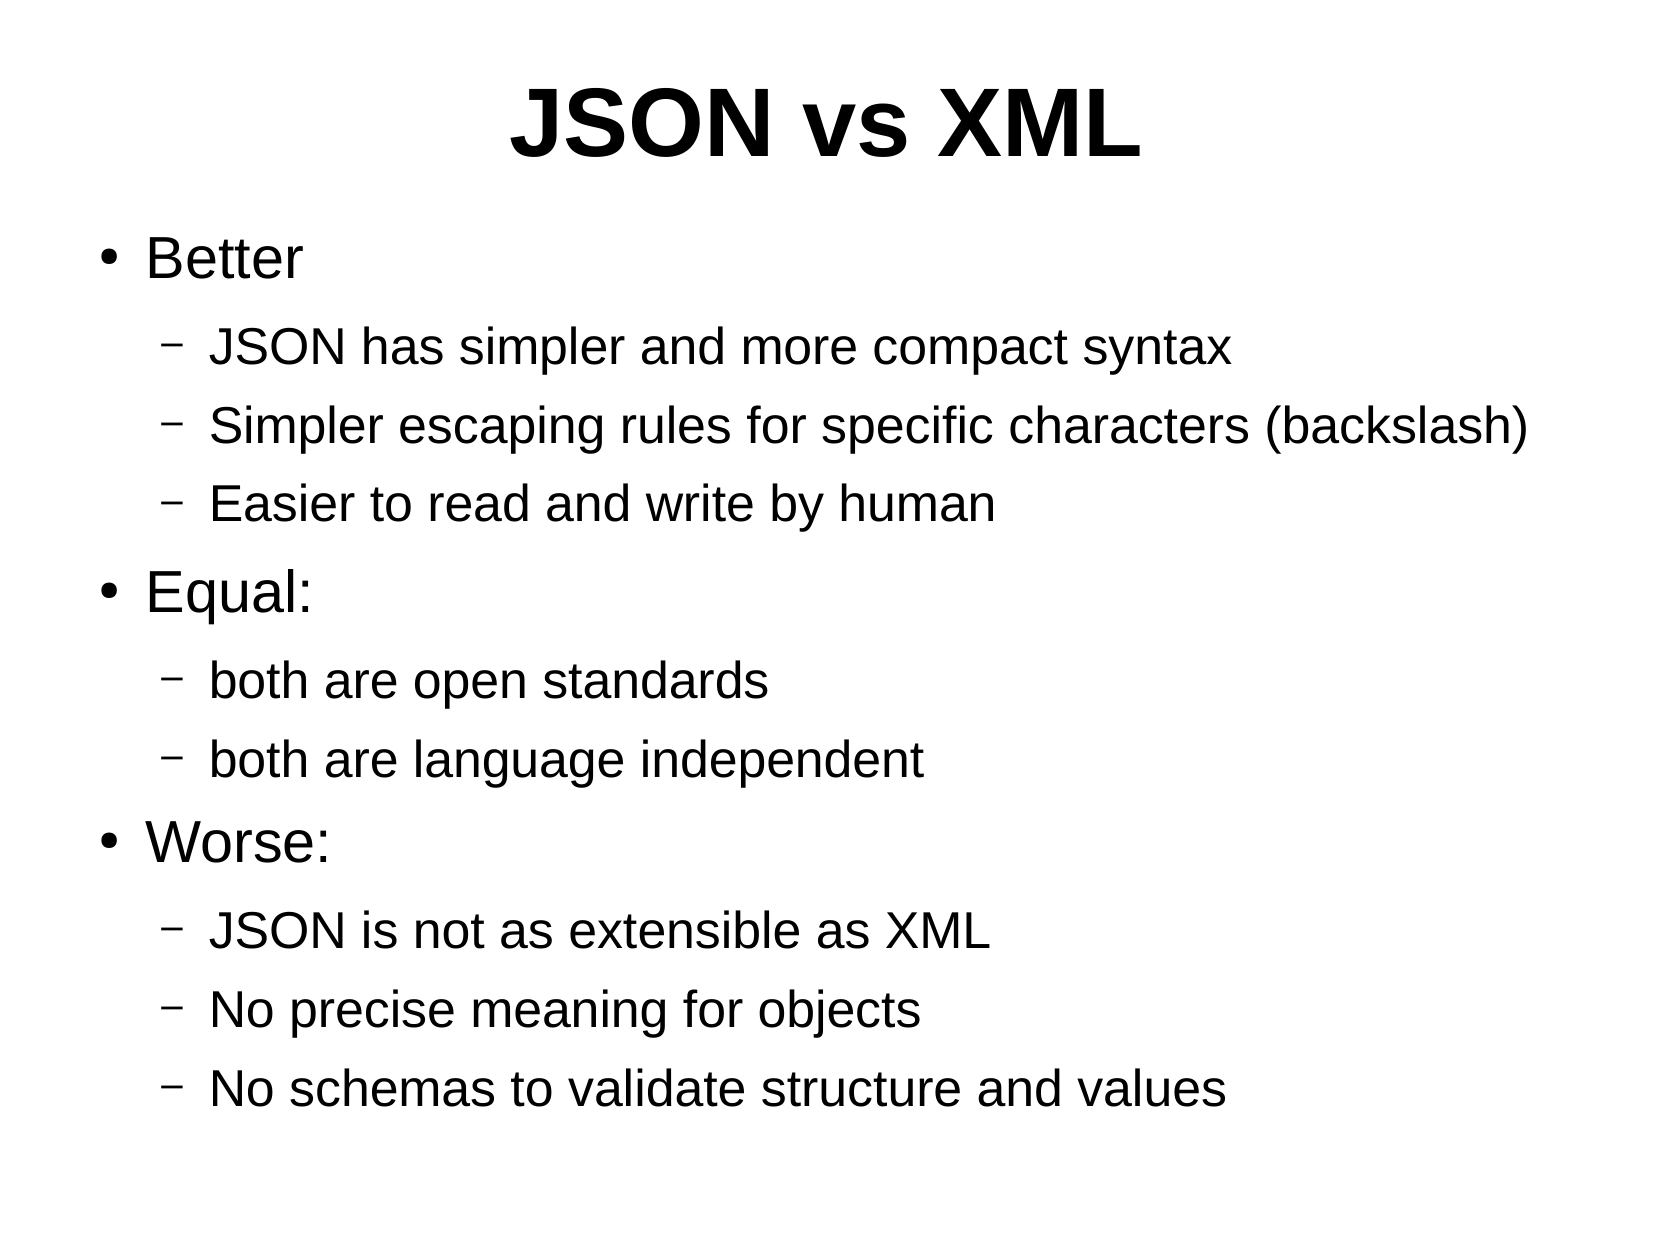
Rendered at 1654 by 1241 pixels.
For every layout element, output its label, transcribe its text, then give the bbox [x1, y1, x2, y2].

title JSON vs XML [82, 49, 1571, 196]
list Better JSON has simpler and more compact syntax Simpler escaping rules for specific characters (backslash) Easier to read and write by human Equal: both are open standards both are language independent Worse: JSON is not as extensible as XML No precise meaning for objects No schemas to validate structure and values [82, 225, 1538, 1186]
